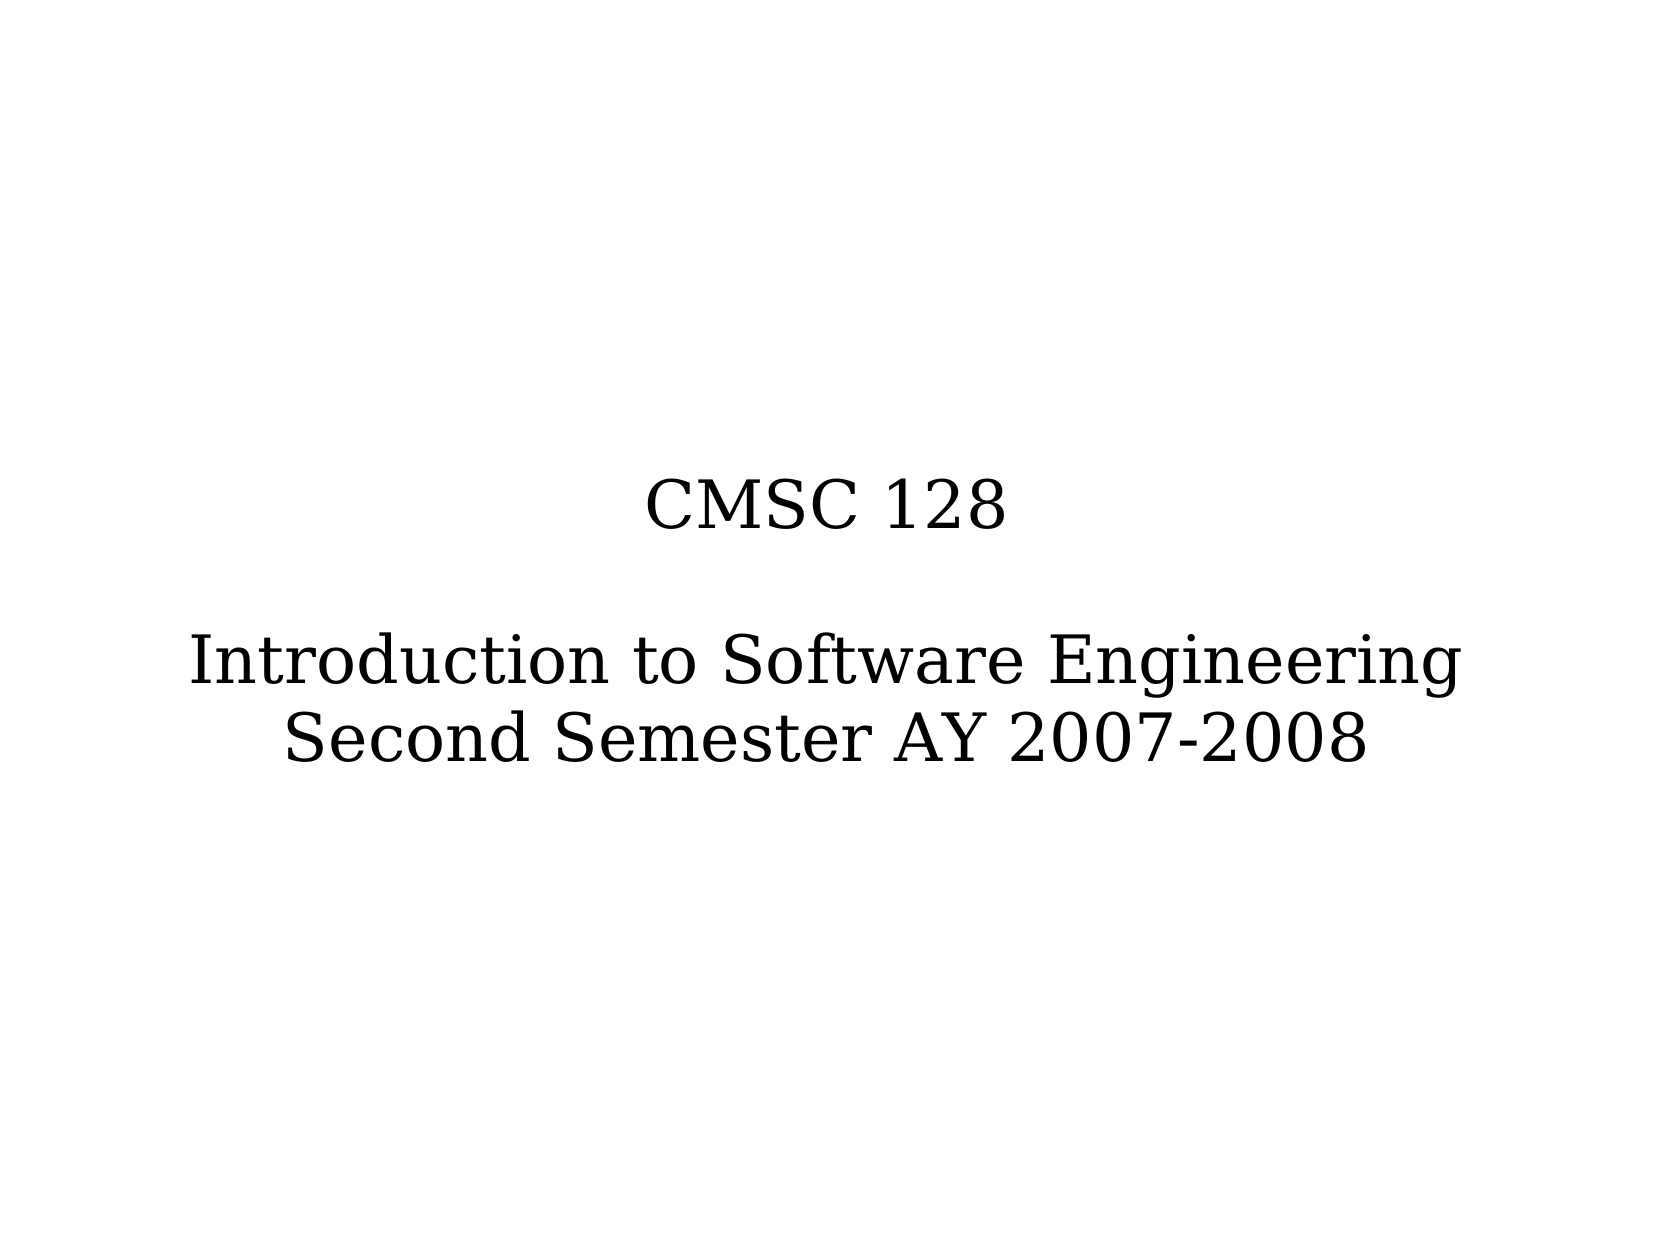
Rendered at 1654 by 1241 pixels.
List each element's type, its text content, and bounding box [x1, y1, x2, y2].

subtitle CMSC 128 Introduction to Software Engineering Second Semester AY 2007-2008 [82, 290, 1571, 1109]
